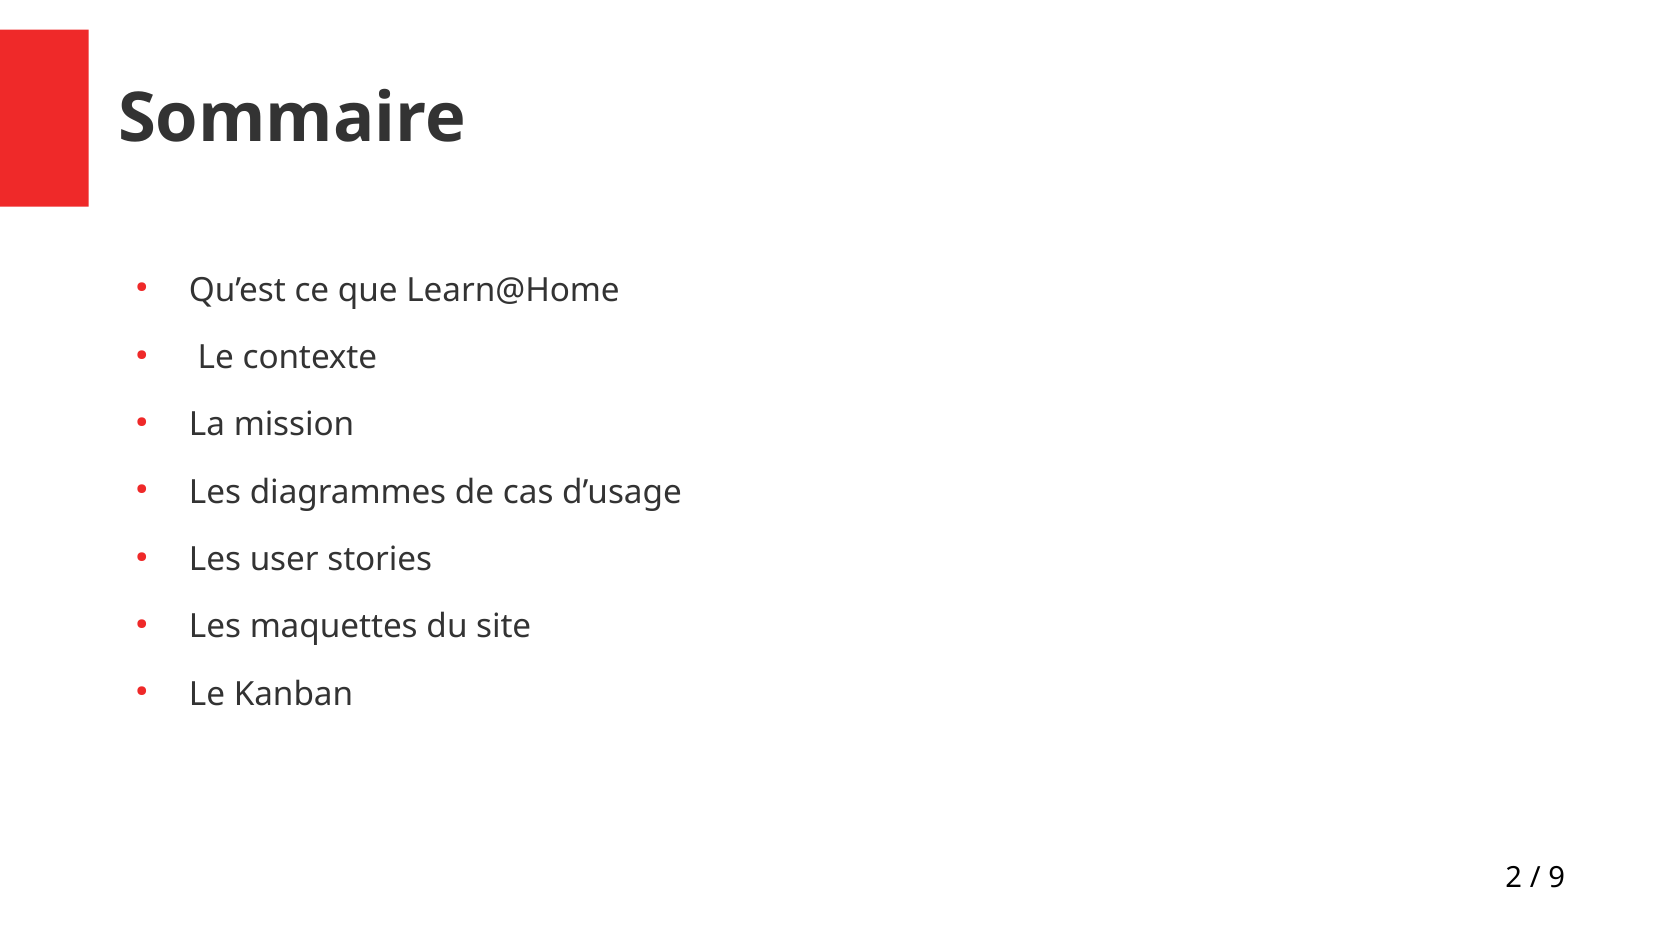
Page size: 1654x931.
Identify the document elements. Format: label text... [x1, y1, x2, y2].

list Qu’est ce que Learn@Home Le contexte La mission Les diagrammes de cas d’usage Les user stories Les maquettes du site Le Kanban [118, 265, 1536, 806]
title Sommaire [118, 37, 1571, 193]
